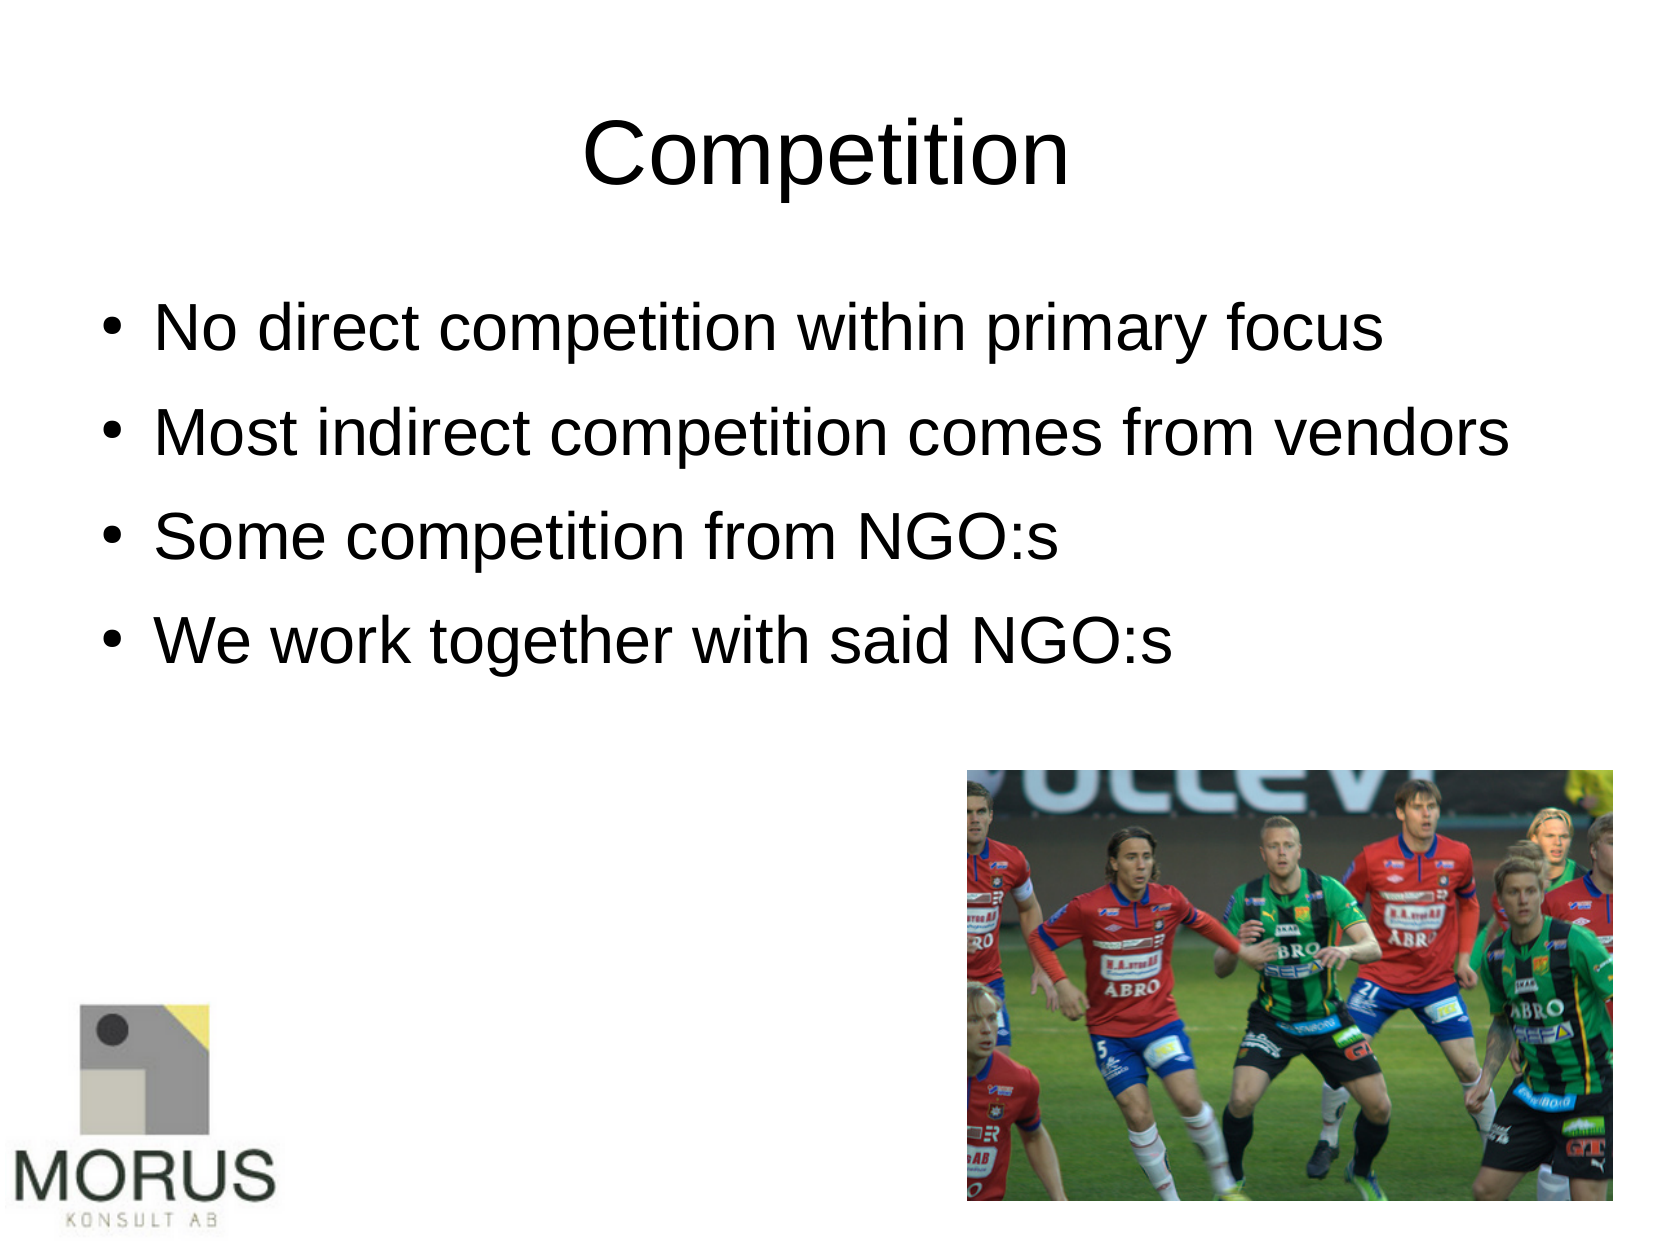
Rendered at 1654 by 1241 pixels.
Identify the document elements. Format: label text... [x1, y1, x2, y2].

title Competition [82, 49, 1571, 257]
picture [967, 770, 1613, 1201]
picture [5, 992, 285, 1241]
list No direct competition within primary focus Most indirect competition comes from vendors Some competition from NGO:s We work together with said NGO:s [82, 290, 1538, 1010]
